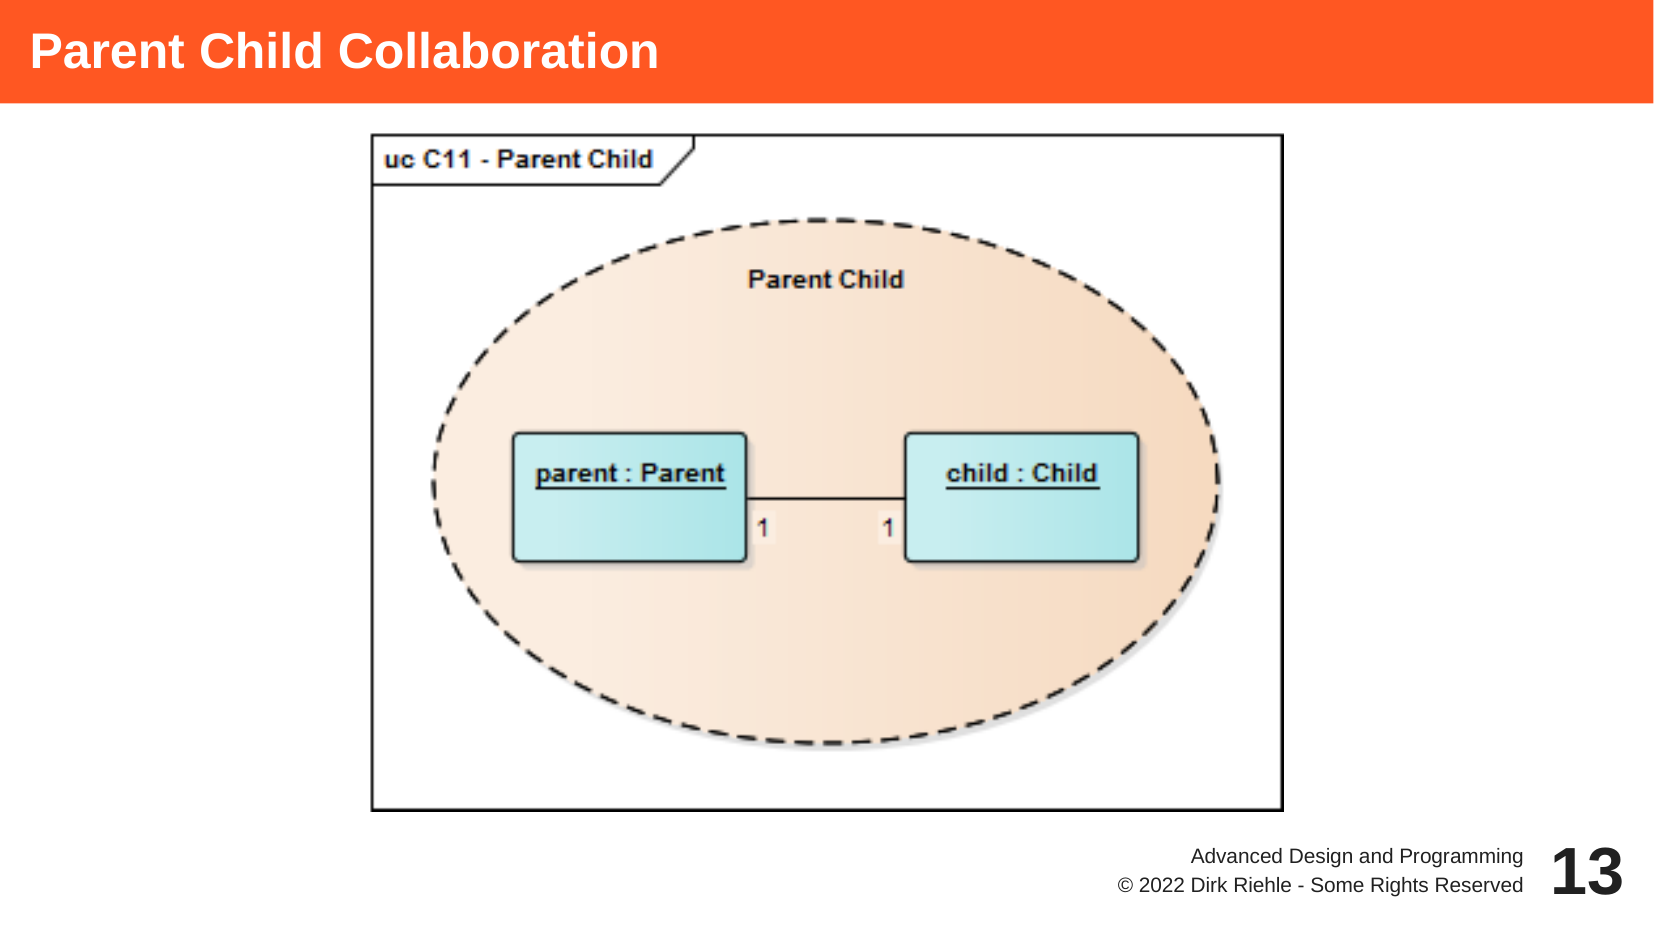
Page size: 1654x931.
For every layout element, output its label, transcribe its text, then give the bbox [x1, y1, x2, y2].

picture [369, 132, 1284, 813]
title Parent Child Collaboration [0, 0, 1654, 104]
